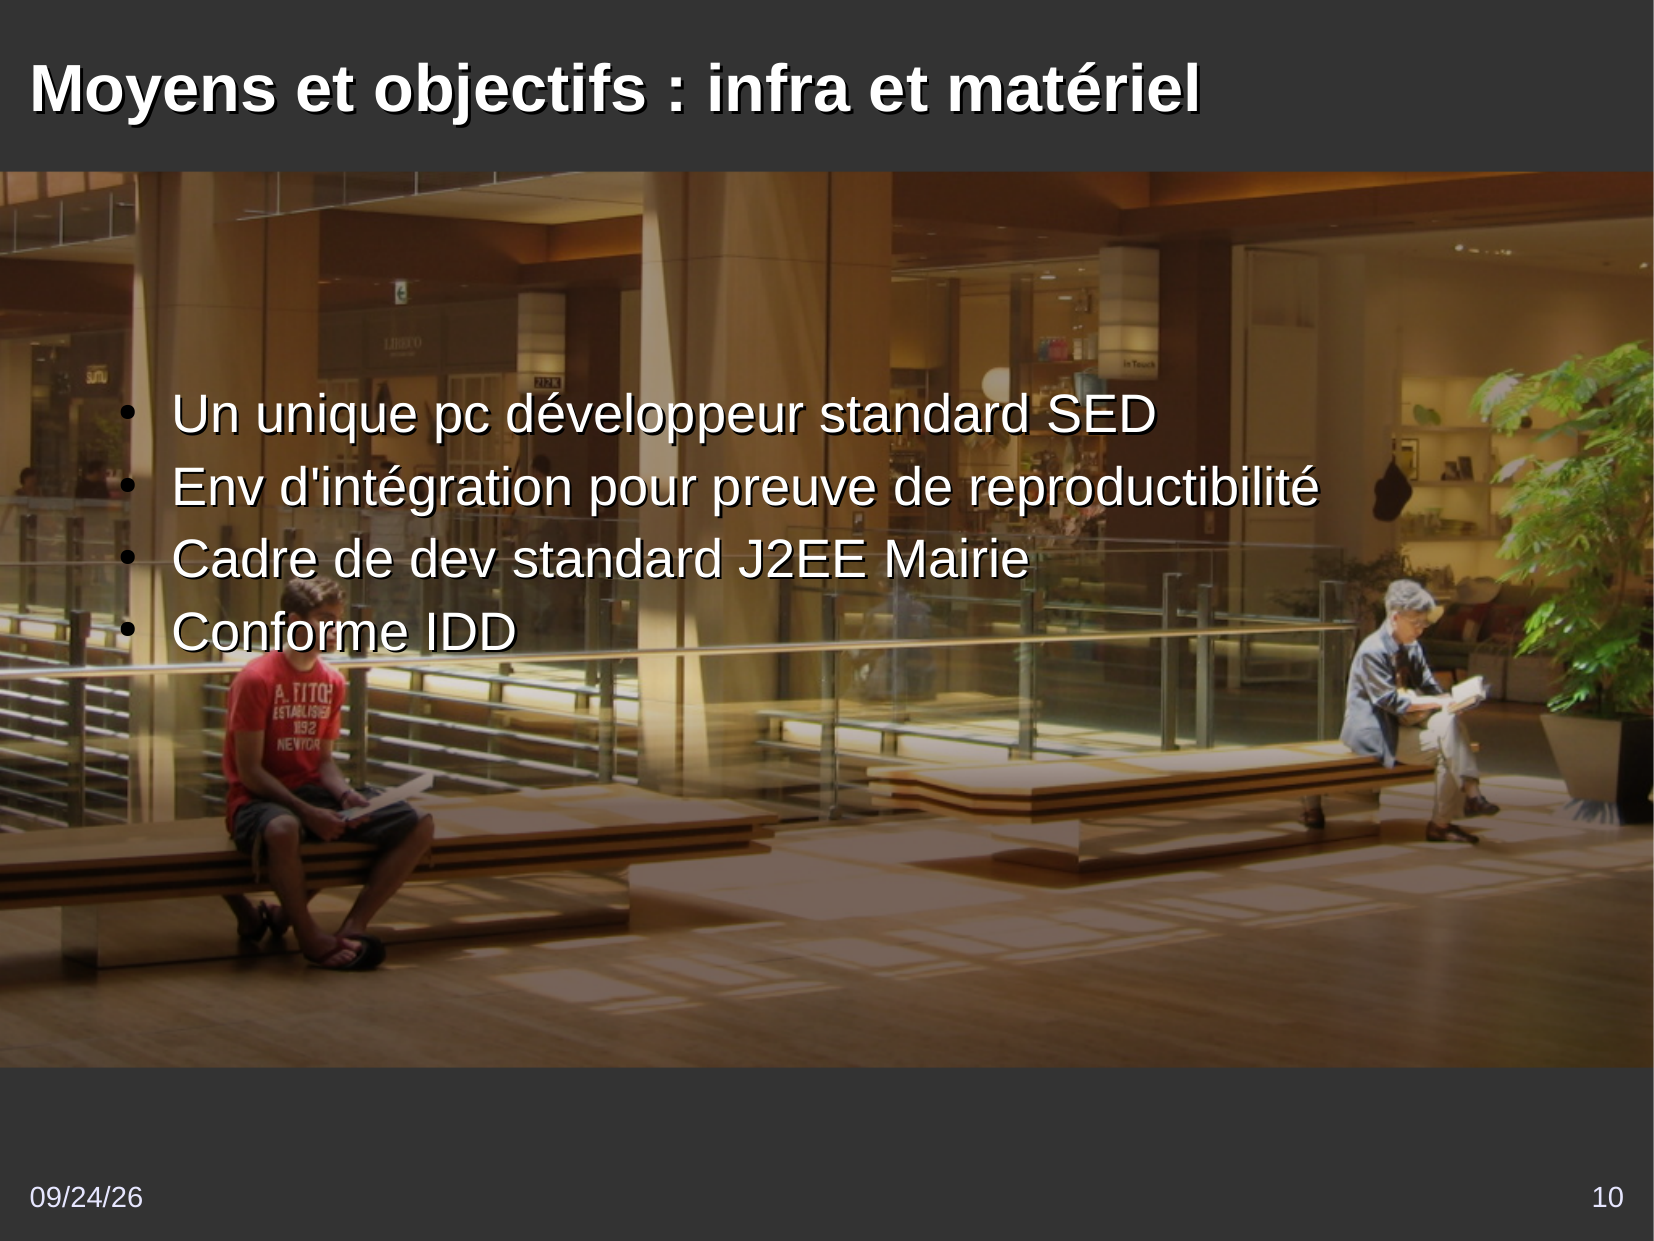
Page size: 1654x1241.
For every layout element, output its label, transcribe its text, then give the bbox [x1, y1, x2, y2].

title Moyens et objectifs : infra et matériel [29, 0, 1506, 178]
list Un unique pc développeur standard SED Env d'intégration pour preuve de reproductibilité Cadre de dev standard J2EE Mairie Conforme IDD [29, 383, 1506, 662]
picture [0, 0, 1654, 1241]
